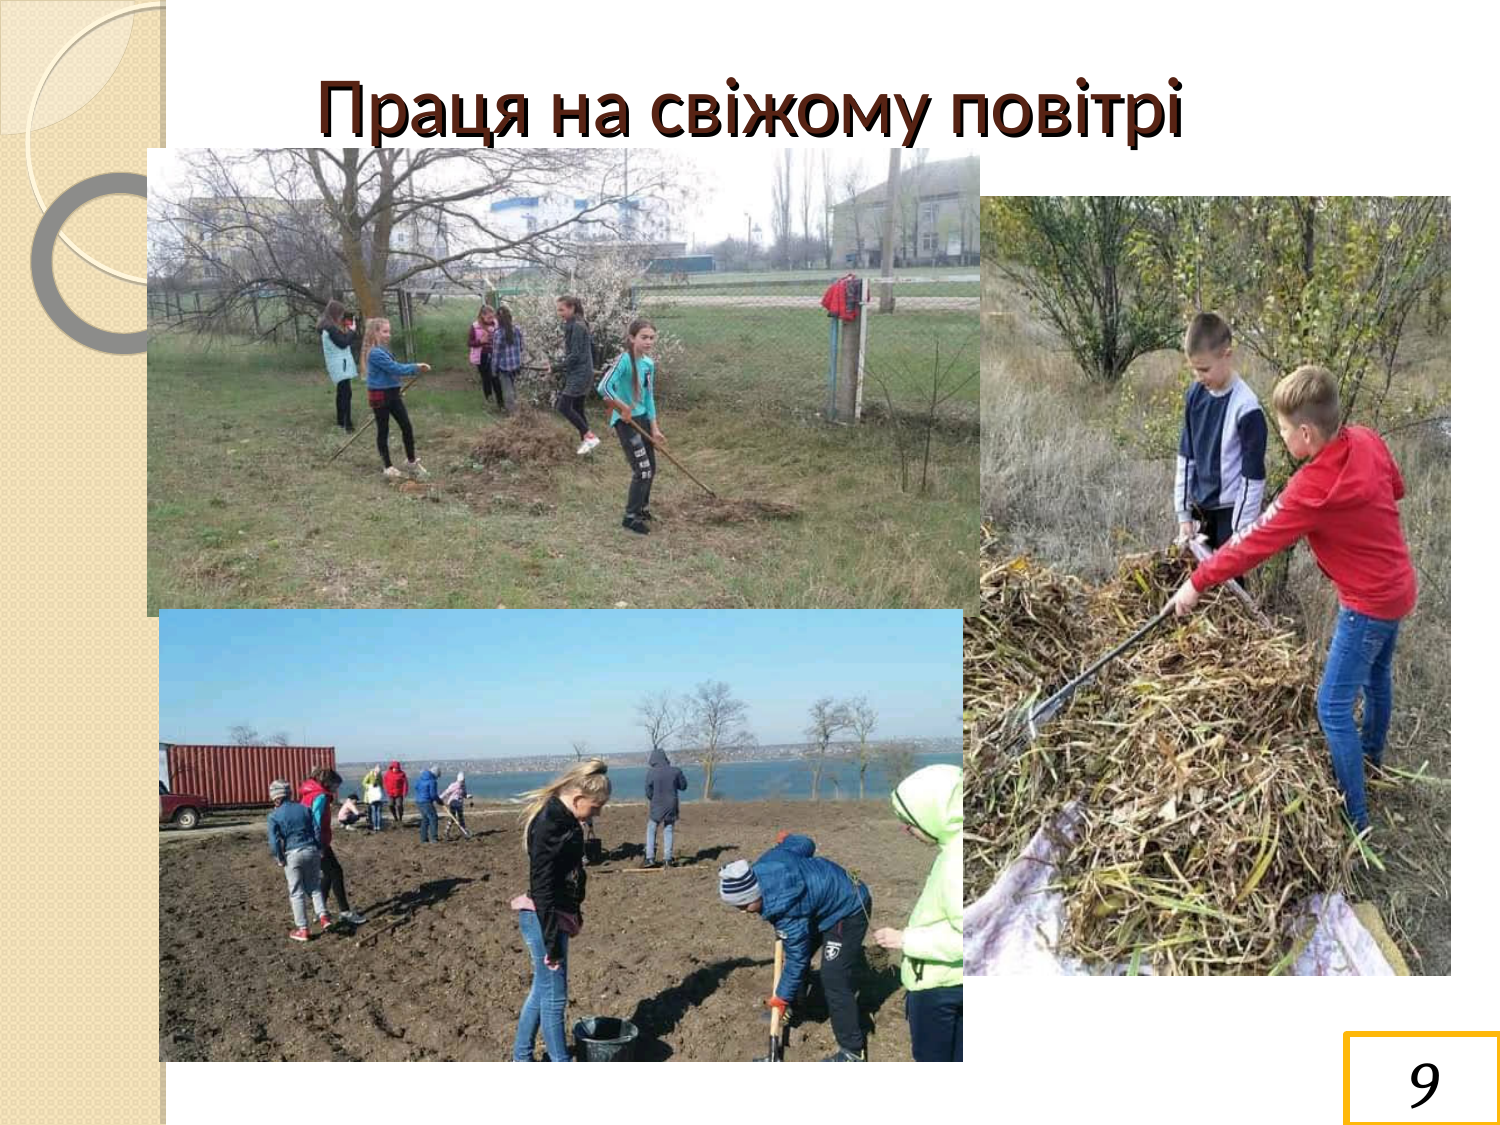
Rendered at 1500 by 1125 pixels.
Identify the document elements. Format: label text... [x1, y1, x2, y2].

text_box 9 [1346, 1034, 1500, 1125]
picture [147, 149, 1451, 1062]
title Праця на свіжому повітрі [0, 45, 1500, 233]
